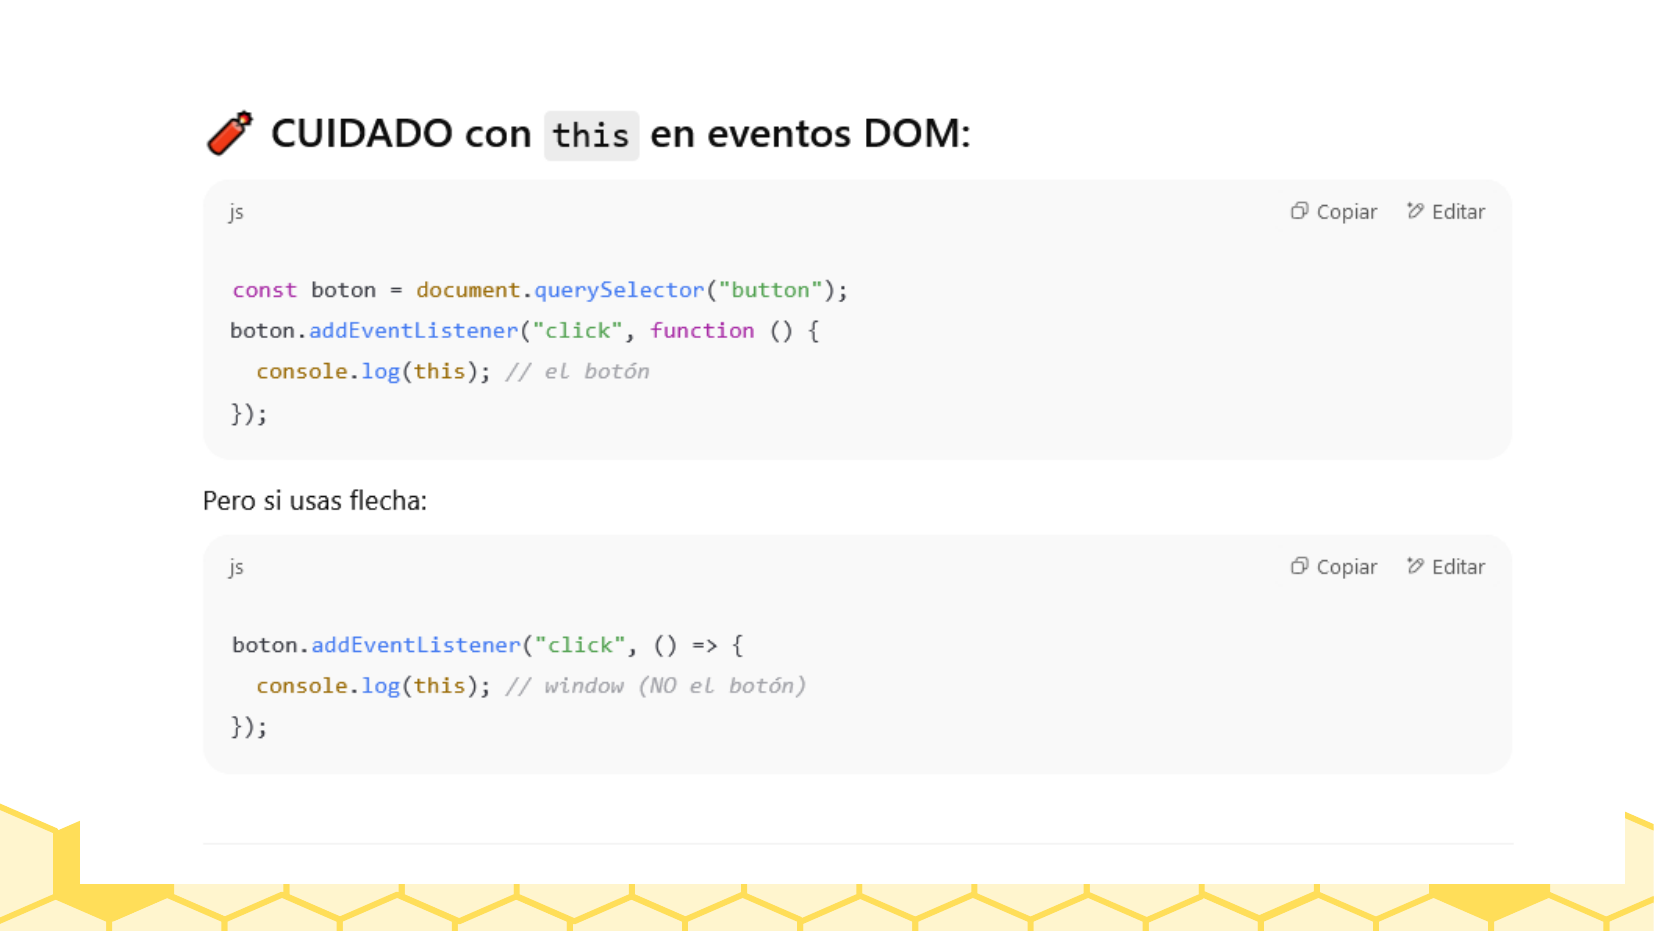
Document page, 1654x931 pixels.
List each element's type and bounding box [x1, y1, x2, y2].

picture [80, 58, 1625, 884]
